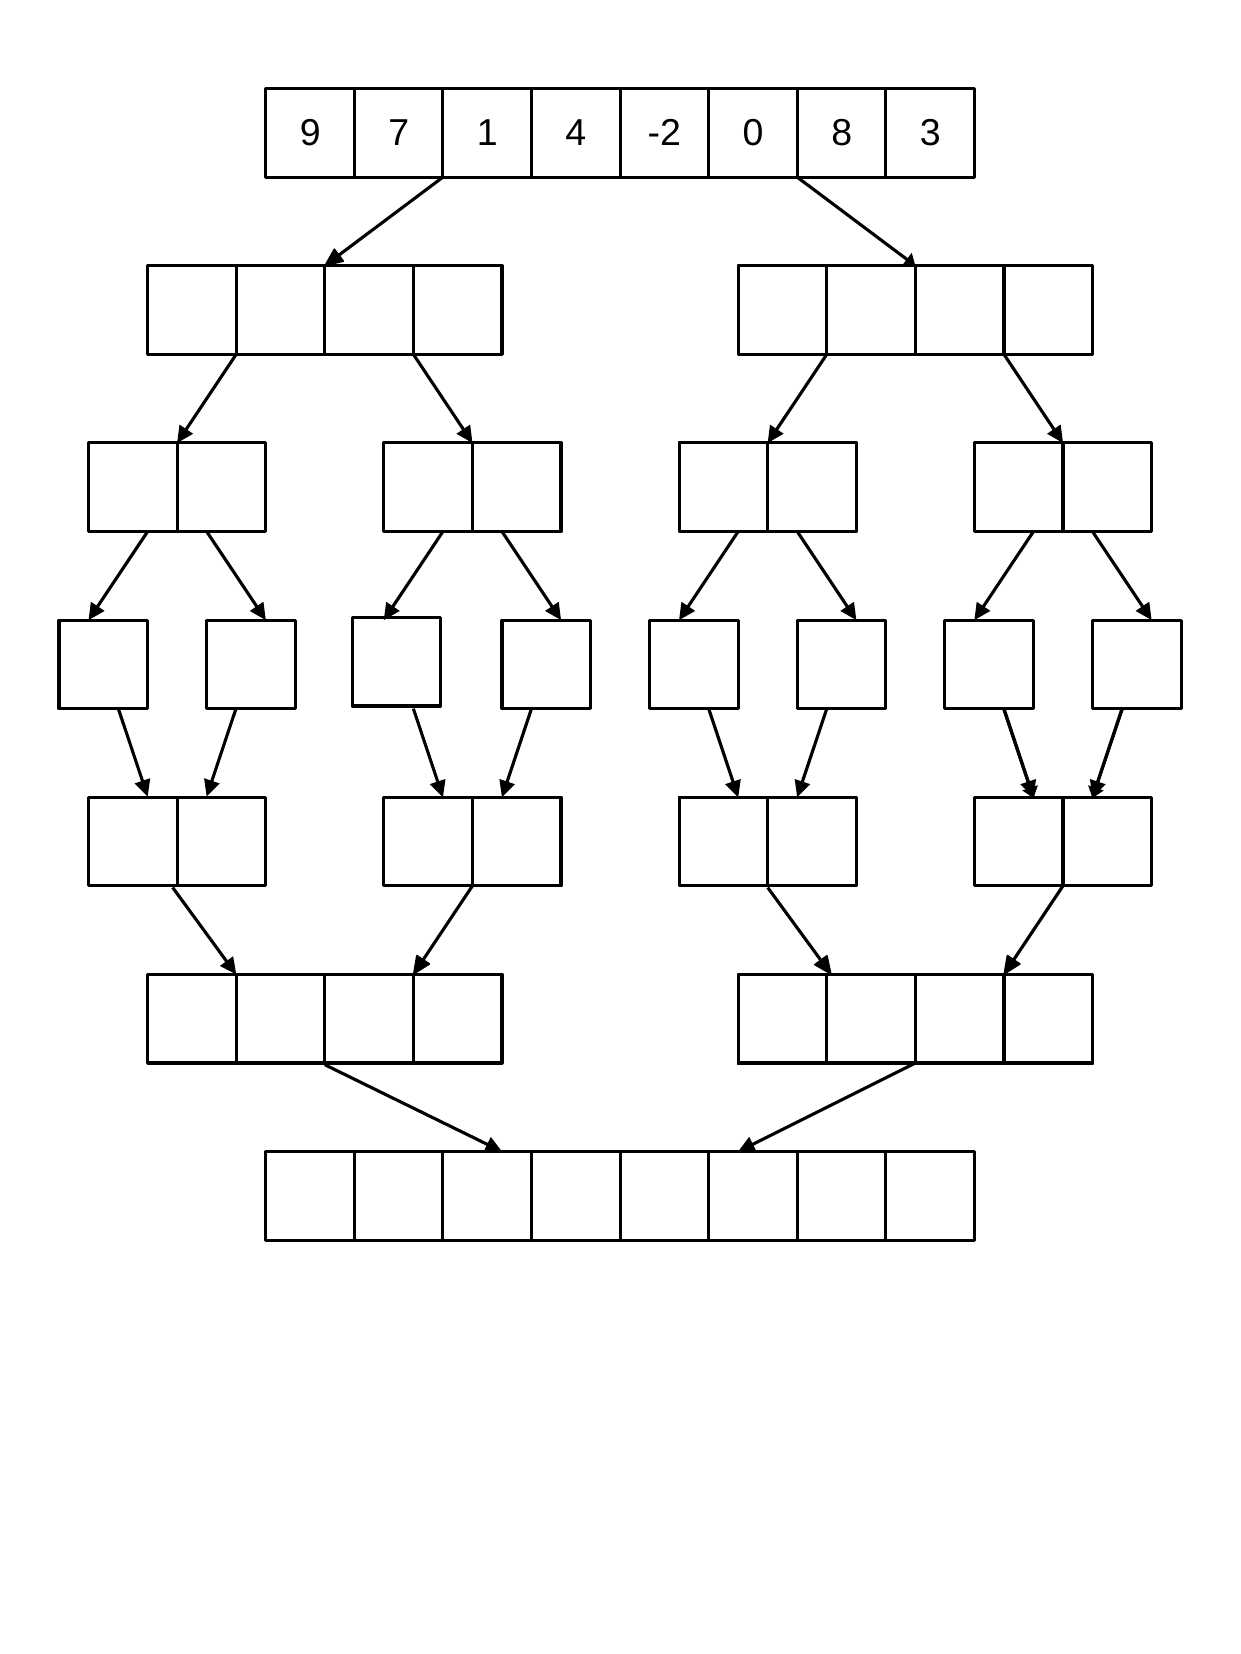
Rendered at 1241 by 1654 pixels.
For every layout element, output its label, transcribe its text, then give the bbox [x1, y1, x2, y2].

text_box -2 [620, 88, 708, 178]
text_box 0 [708, 88, 797, 178]
text_box [974, 797, 1152, 886]
text_box 1 [442, 88, 531, 178]
text_box [59, 620, 148, 709]
text_box [383, 797, 562, 886]
text_box [88, 797, 266, 886]
text_box [265, 1151, 975, 1241]
text_box [147, 974, 502, 1063]
text_box 9 [265, 88, 354, 178]
text_box [649, 620, 739, 709]
text_box [974, 442, 1152, 532]
text_box 7 [354, 88, 442, 178]
text_box [352, 617, 441, 707]
text_box [738, 974, 1093, 1063]
text_box [679, 797, 857, 886]
text_box [738, 265, 1093, 355]
text_box 8 [797, 88, 885, 178]
text_box [501, 620, 591, 709]
text_box [383, 442, 562, 532]
text_box [206, 620, 296, 709]
text_box [679, 442, 857, 532]
text_box [147, 265, 502, 355]
text_box [88, 442, 266, 532]
text_box [797, 620, 886, 709]
text_box [944, 620, 1034, 709]
text_box 3 [885, 88, 975, 178]
text_box [1092, 620, 1182, 709]
text_box 4 [531, 88, 620, 178]
